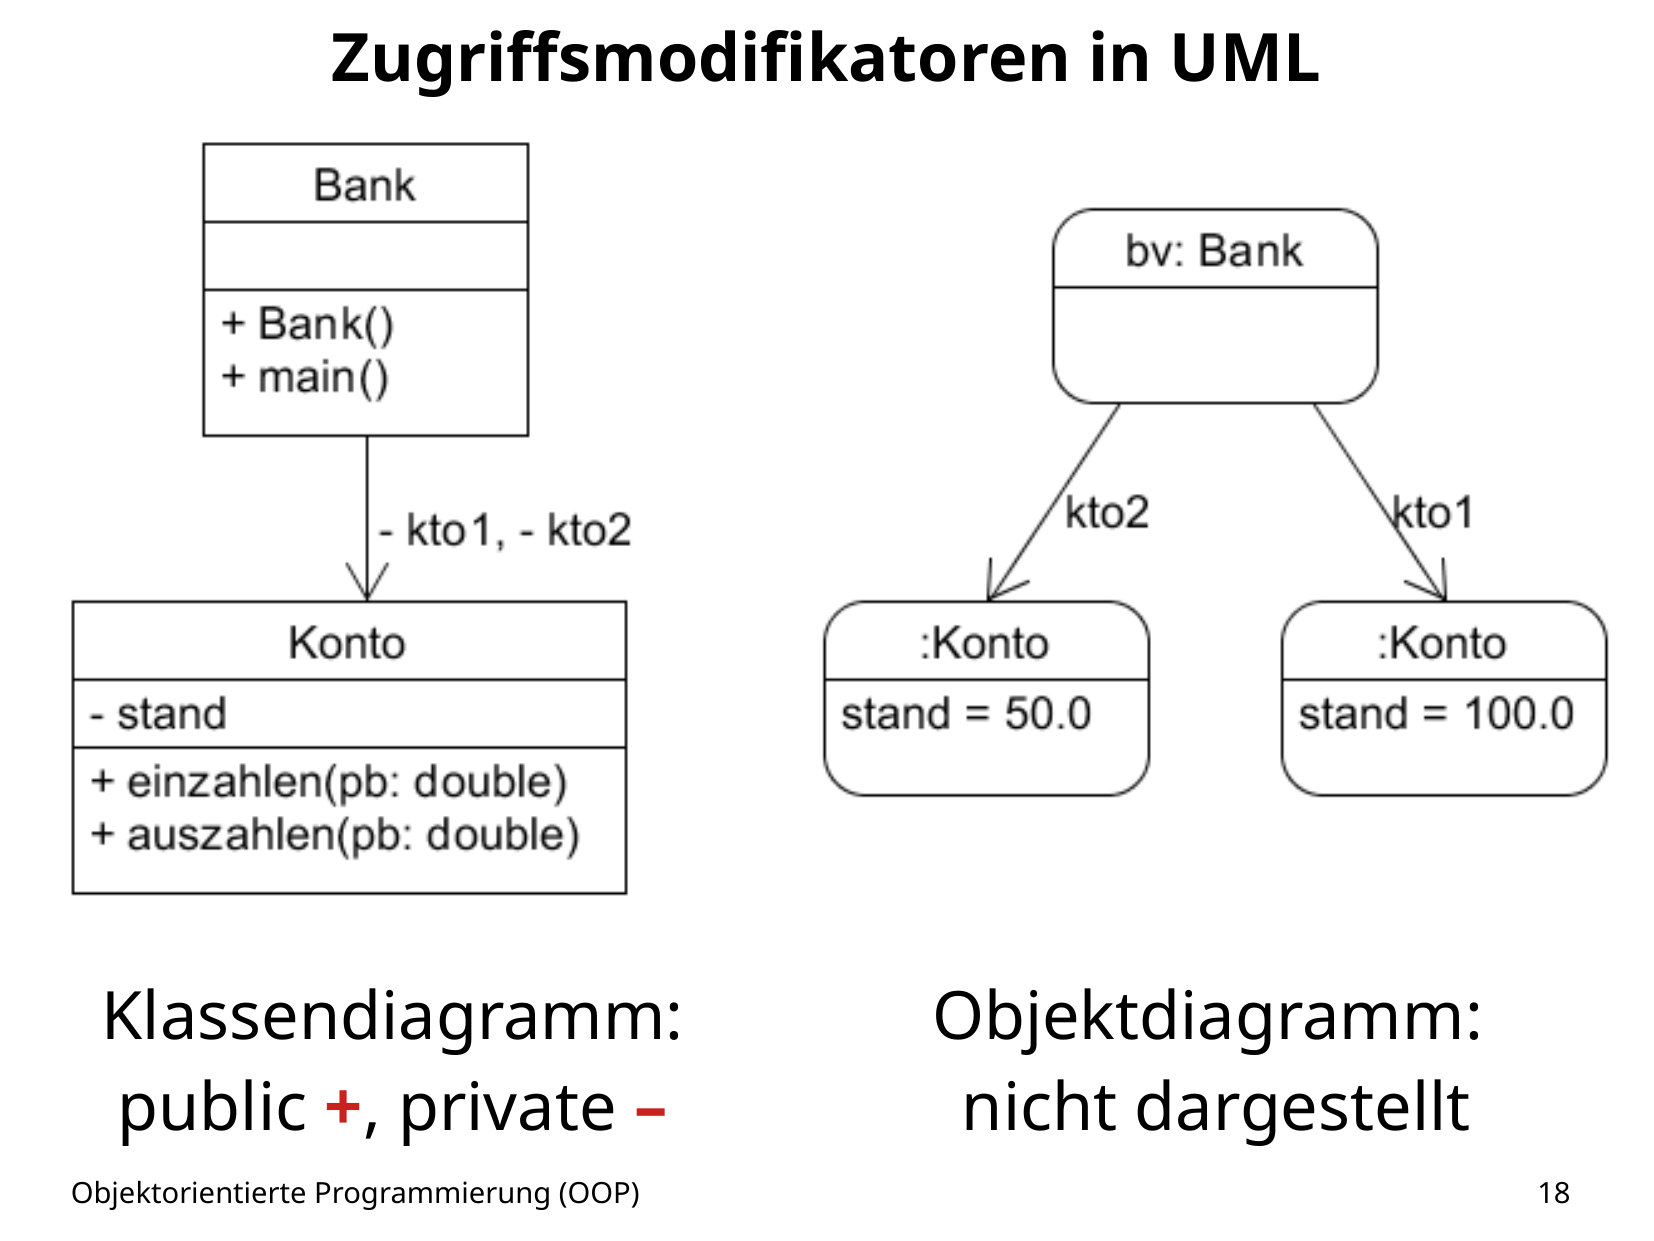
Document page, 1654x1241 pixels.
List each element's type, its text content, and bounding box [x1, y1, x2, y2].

list Klassendiagramm: public +, private – [47, 968, 756, 1170]
picture [70, 141, 1611, 898]
list Objektdiagramm: nicht dargestellt [862, 968, 1571, 1170]
title Zugriffsmodifikatoren in UML [0, 5, 1654, 107]
